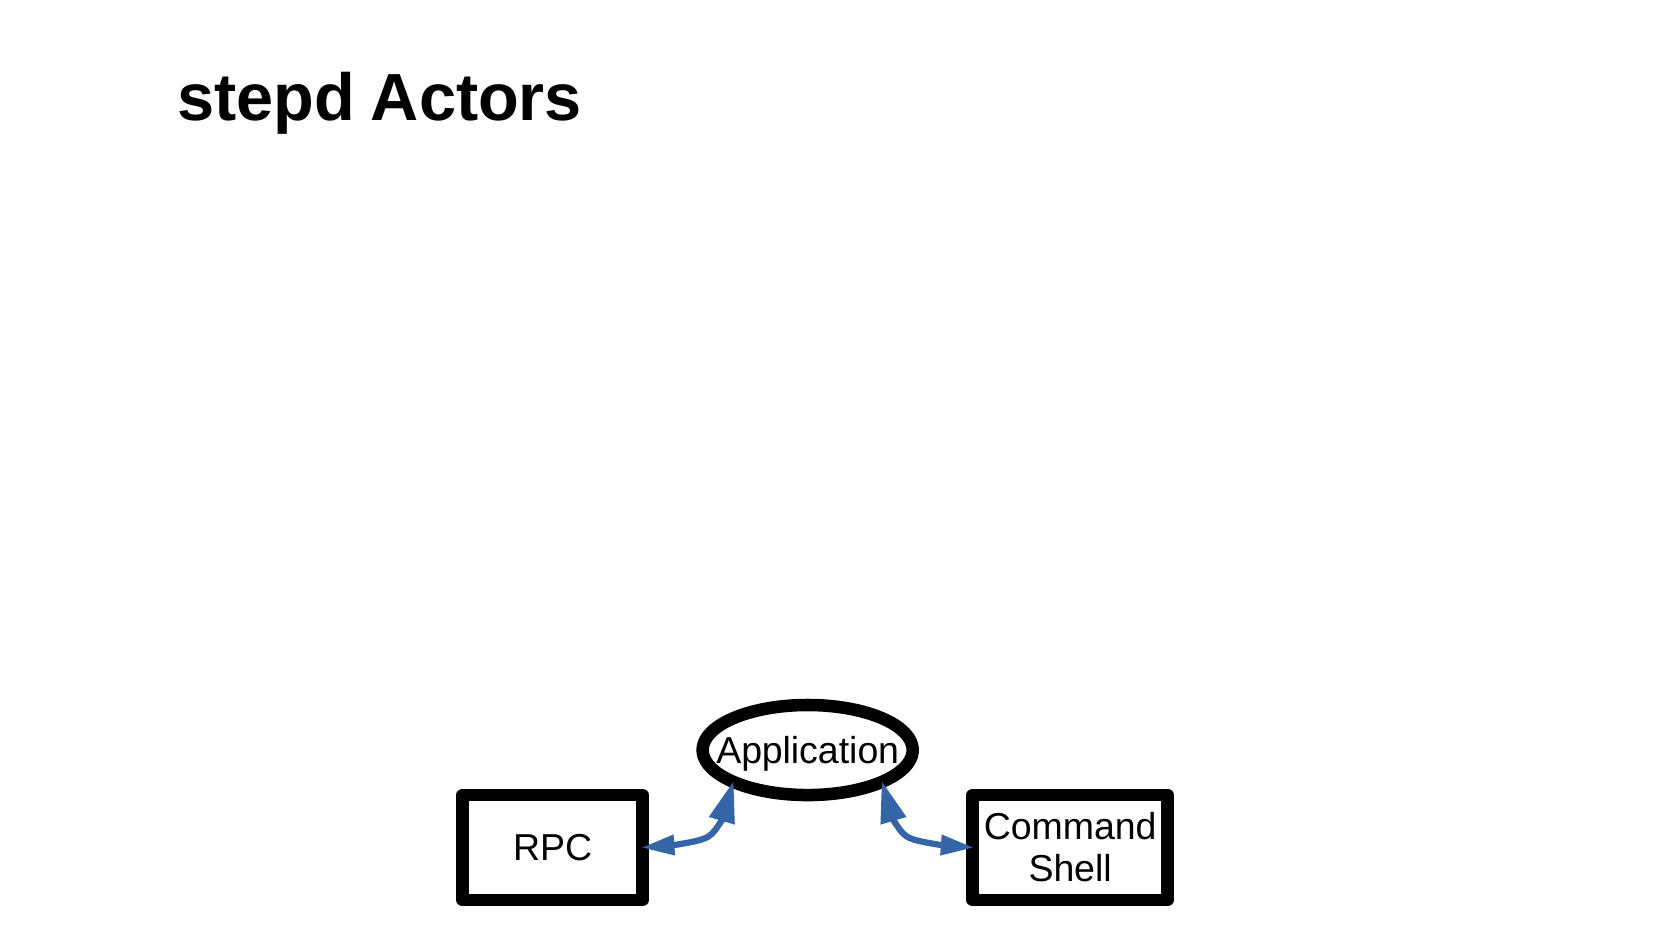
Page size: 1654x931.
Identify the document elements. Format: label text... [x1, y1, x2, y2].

text_box Application [702, 705, 913, 796]
list stepd Actors [106, 60, 1621, 151]
text_box RPC [462, 795, 643, 901]
text_box Command Shell [972, 795, 1168, 901]
